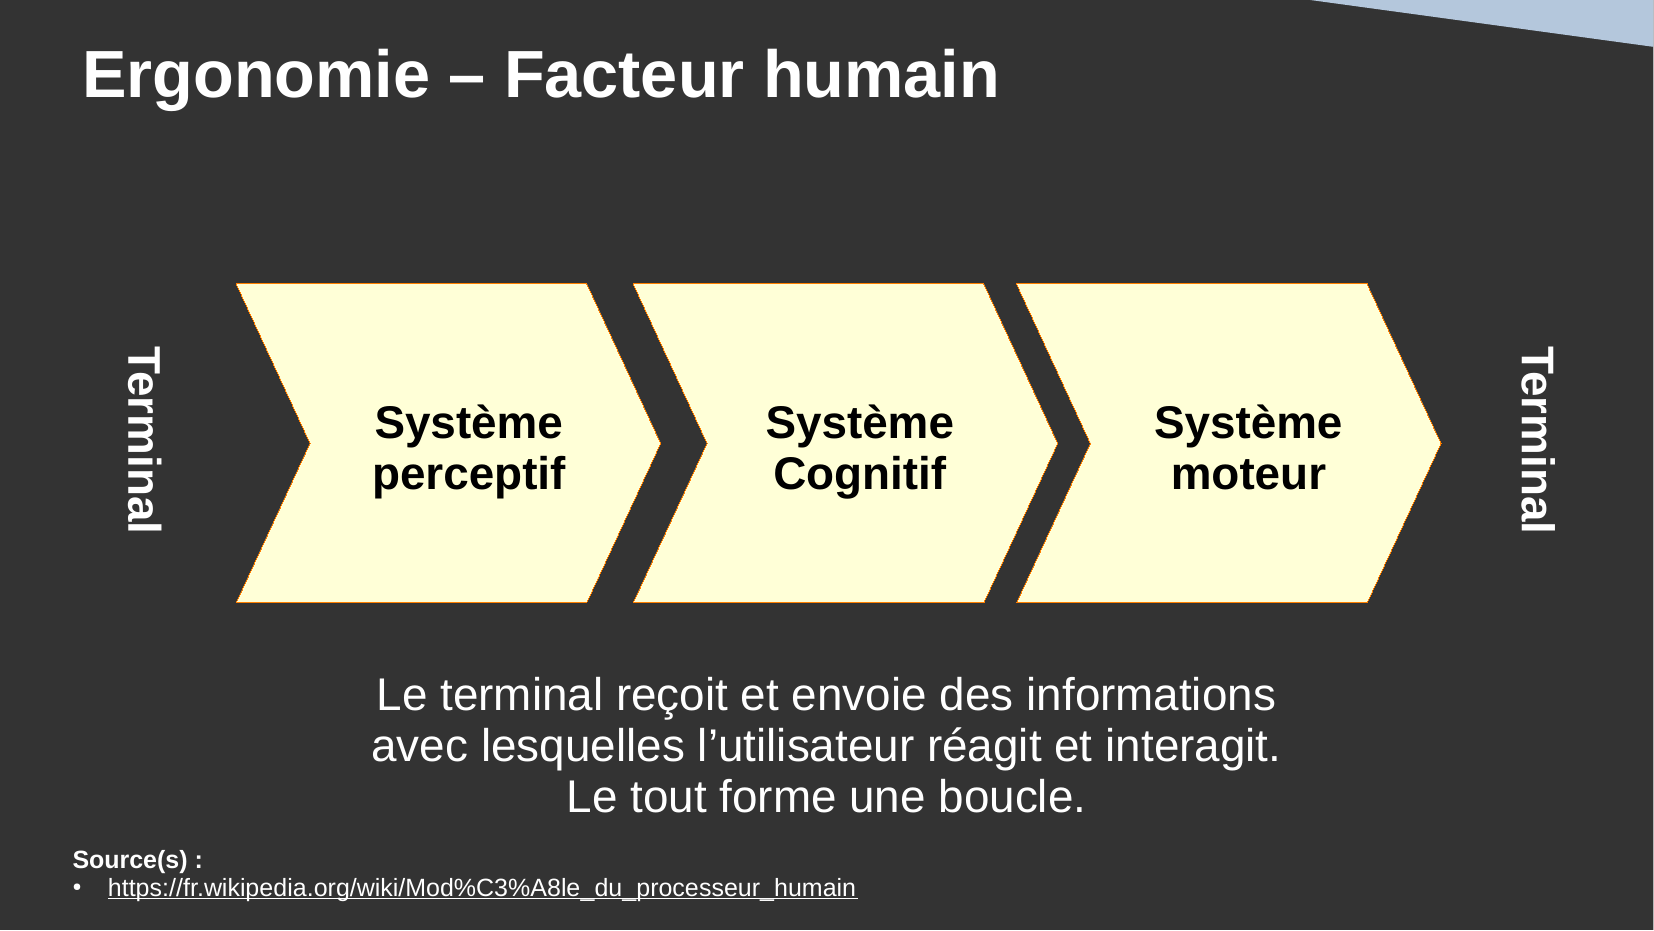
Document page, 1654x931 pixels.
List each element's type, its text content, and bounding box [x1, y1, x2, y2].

title Ergonomie – Facteur humain [82, 37, 1571, 114]
text_box Terminal [94, 307, 178, 575]
text_box Système perceptif [335, 389, 603, 508]
text_box [633, 283, 1058, 603]
text_box Source(s) : https://fr.wikipedia.org/wiki/Mod%C3%A8le_du_processeur_humain [57, 838, 1543, 910]
text_box Le terminal reçoit et envoie des informations avec lesquelles l’utilisateur réagit et interagit. Le tout forme une boucle. [325, 661, 1328, 831]
text_box Terminal [1488, 307, 1571, 575]
text_box [236, 283, 661, 603]
text_box Système moteur [1114, 389, 1382, 508]
text_box [1310, 0, 1654, 47]
text_box Système Cognitif [744, 389, 976, 508]
text_box [1016, 283, 1442, 603]
